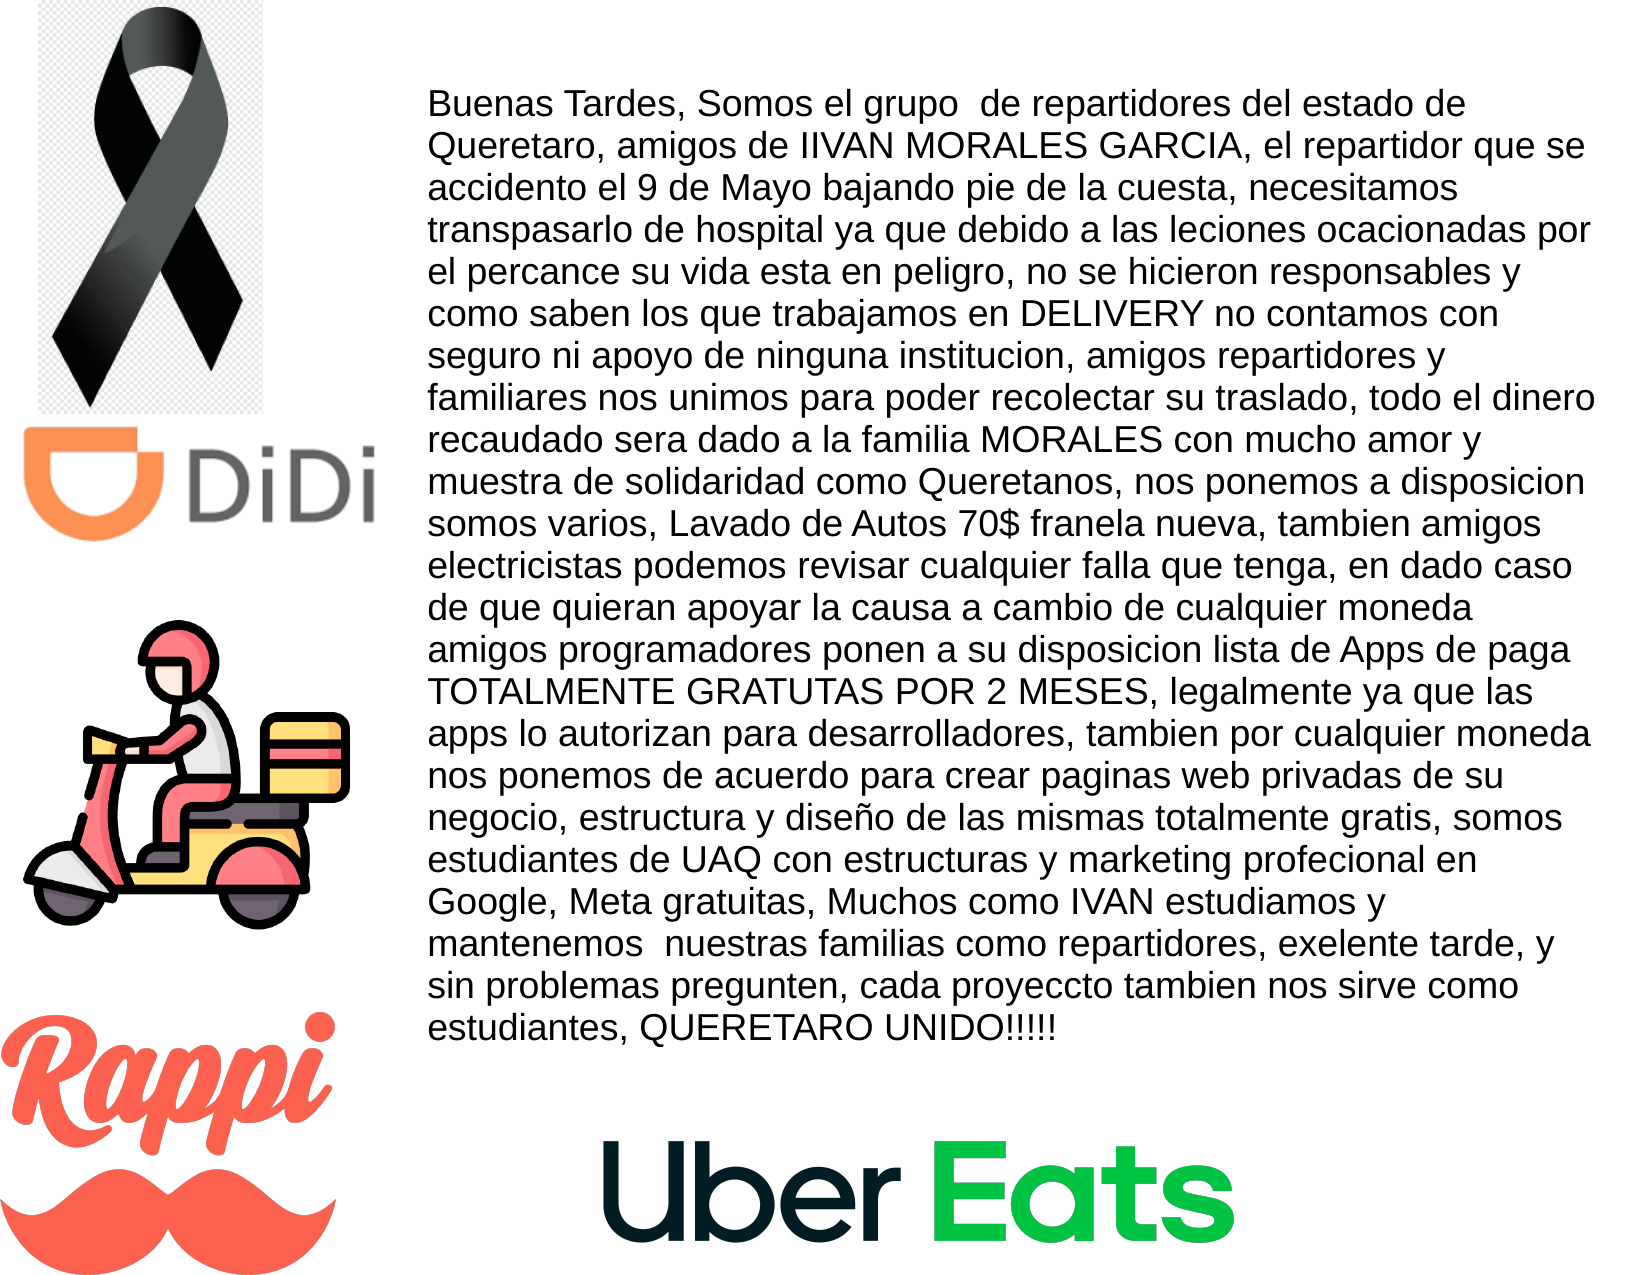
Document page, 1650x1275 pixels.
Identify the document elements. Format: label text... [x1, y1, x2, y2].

text_box Buenas Tardes, Somos el grupo de repartidores del estado de Queretaro, amigos de IIVAN MORALES GARCIA, el repartidor que se accidento el 9 de Mayo bajando pie de la cuesta, necesitamos transpasarlo de hospital ya que debido a las leciones ocacionadas por el percance su vida esta en peligro, no se hicieron responsables y como saben los que trabajamos en DELIVERY no contamos con seguro ni apoyo de ninguna institucion, amigos repartidores y familiares nos unimos para poder recolectar su traslado, todo el dinero recaudado sera dado a la familia MORALES con mucho amor y muestra de solidaridad como Queretanos, nos ponemos a disposicion somos varios, Lavado de Autos 70$ franela nueva, tambien amigos electricistas podemos revisar cualquier falla que tenga, en dado caso de que quieran apoyar la causa a cambio de cualquier moneda amigos programadores ponen a su disposicion lista de Apps de paga TOTALMENTE GRATUTAS POR 2 MESES, legalmente ya que las apps lo autorizan para desarrolladores, tambien por cualquier moneda nos ponemos de acuerdo para crear paginas web privadas de su negocio, estructura y diseño de las mismas totalmente gratis, somos estudiantes de UAQ con estructuras y marketing profecional en Google, Meta gratuitas, Muchos como IVAN estudiamos y mantenemos nuestras familias como repartidores, exelente tarde, y sin problemas pregunten, cada proyeccto tambien nos sirve como estudiantes, QUERETARO UNIDO!!!!! [412, 75, 1613, 1088]
picture [599, 1088, 1238, 1275]
picture [23, 0, 376, 938]
picture [0, 1012, 336, 1275]
